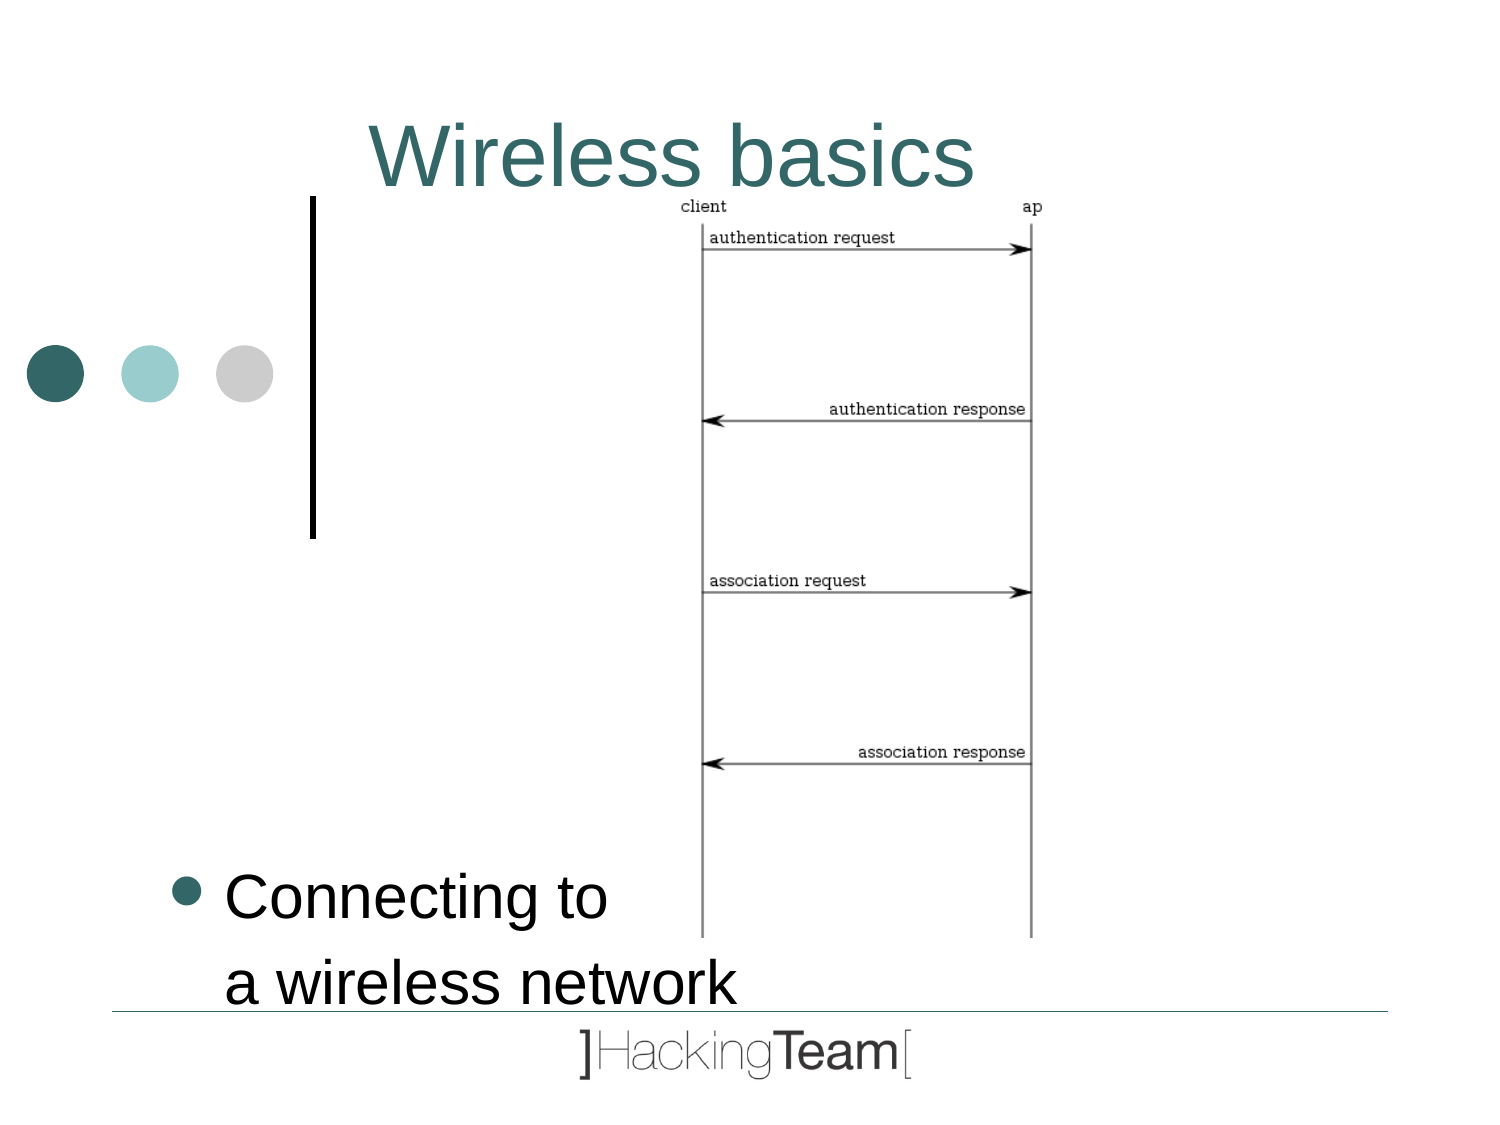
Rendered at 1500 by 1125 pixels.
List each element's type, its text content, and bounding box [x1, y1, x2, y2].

picture [637, 187, 1426, 938]
list Connecting to a wireless network [49, 862, 1201, 1018]
title Wireless basics [249, 38, 1401, 275]
picture [574, 1023, 916, 1084]
